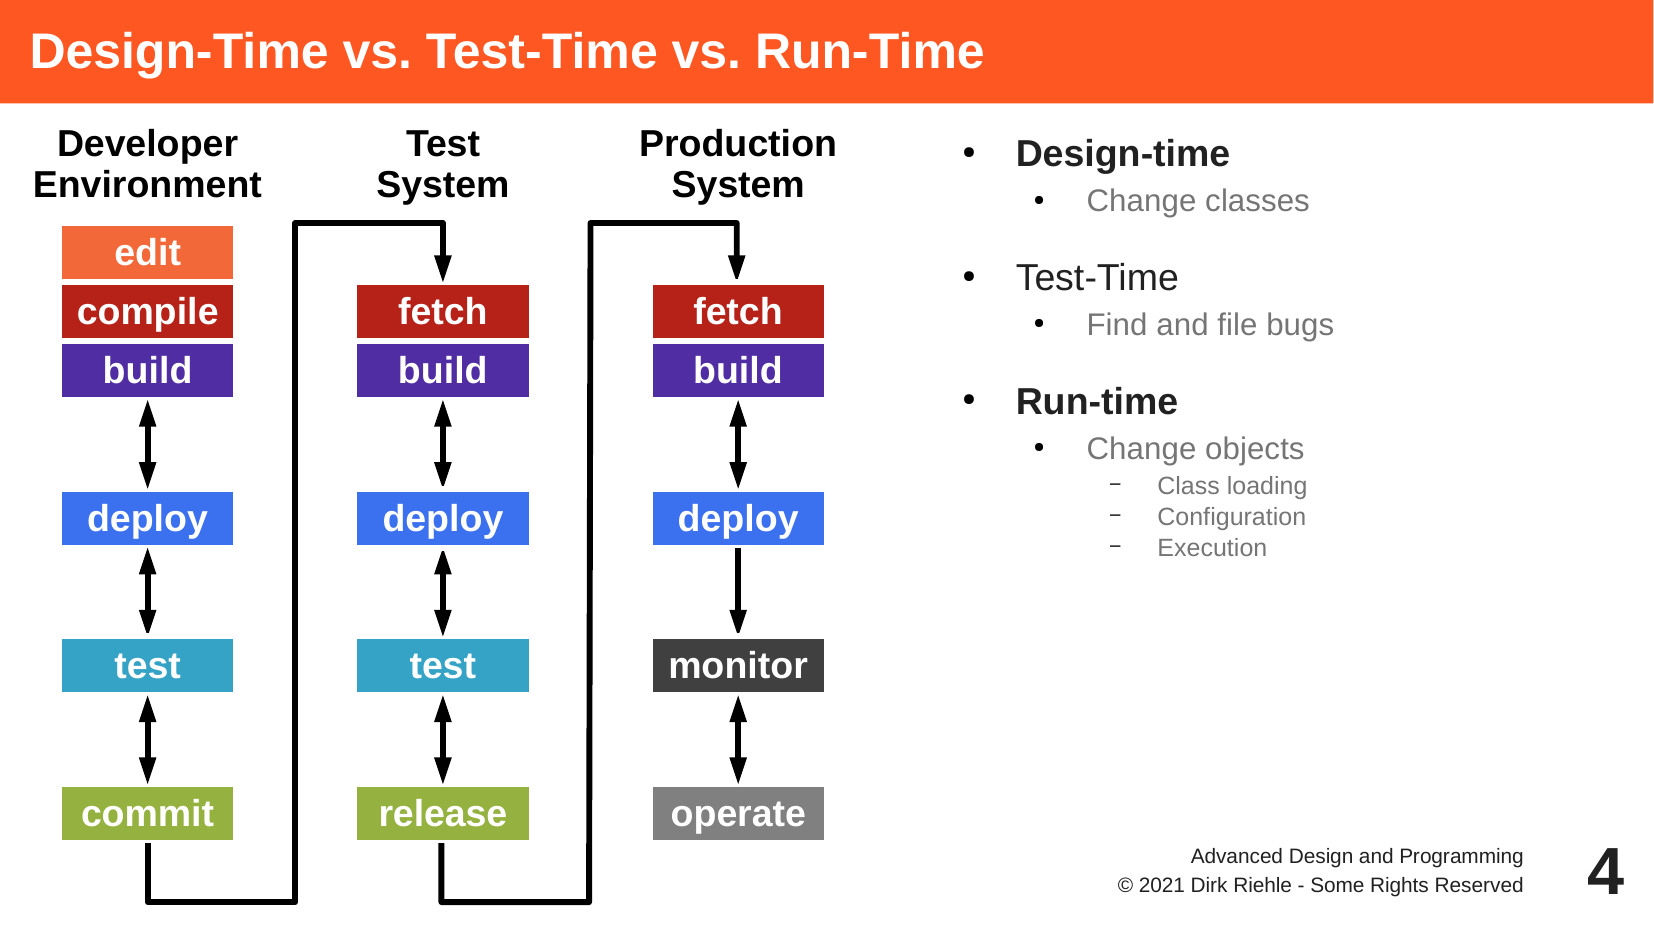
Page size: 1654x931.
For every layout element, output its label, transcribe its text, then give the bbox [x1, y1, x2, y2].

text_box build [354, 342, 532, 401]
title Design-Time vs. Test-Time vs. Run-Time [0, 0, 1654, 104]
text_box deploy [649, 488, 827, 548]
list Design-time Change classes Test-Time Find and file bugs Run-time Change objects Class loading Configuration Execution [944, 132, 1625, 813]
text_box fetch [354, 282, 532, 342]
text_box edit [59, 223, 237, 282]
text_box operate [649, 784, 827, 844]
text_box monitor [649, 636, 827, 696]
text_box build [59, 341, 237, 401]
text_box compile [59, 282, 237, 341]
text_box release [354, 784, 532, 844]
text_box fetch [649, 282, 827, 342]
text_box Production System [620, 104, 857, 223]
text_box build [649, 342, 827, 401]
text_box deploy [354, 488, 532, 548]
text_box commit [59, 784, 237, 844]
text_box Test System [324, 104, 562, 223]
text_box test [354, 636, 532, 696]
text_box test [59, 636, 237, 696]
text_box deploy [59, 488, 237, 548]
text_box Developer Environment [29, 104, 266, 223]
